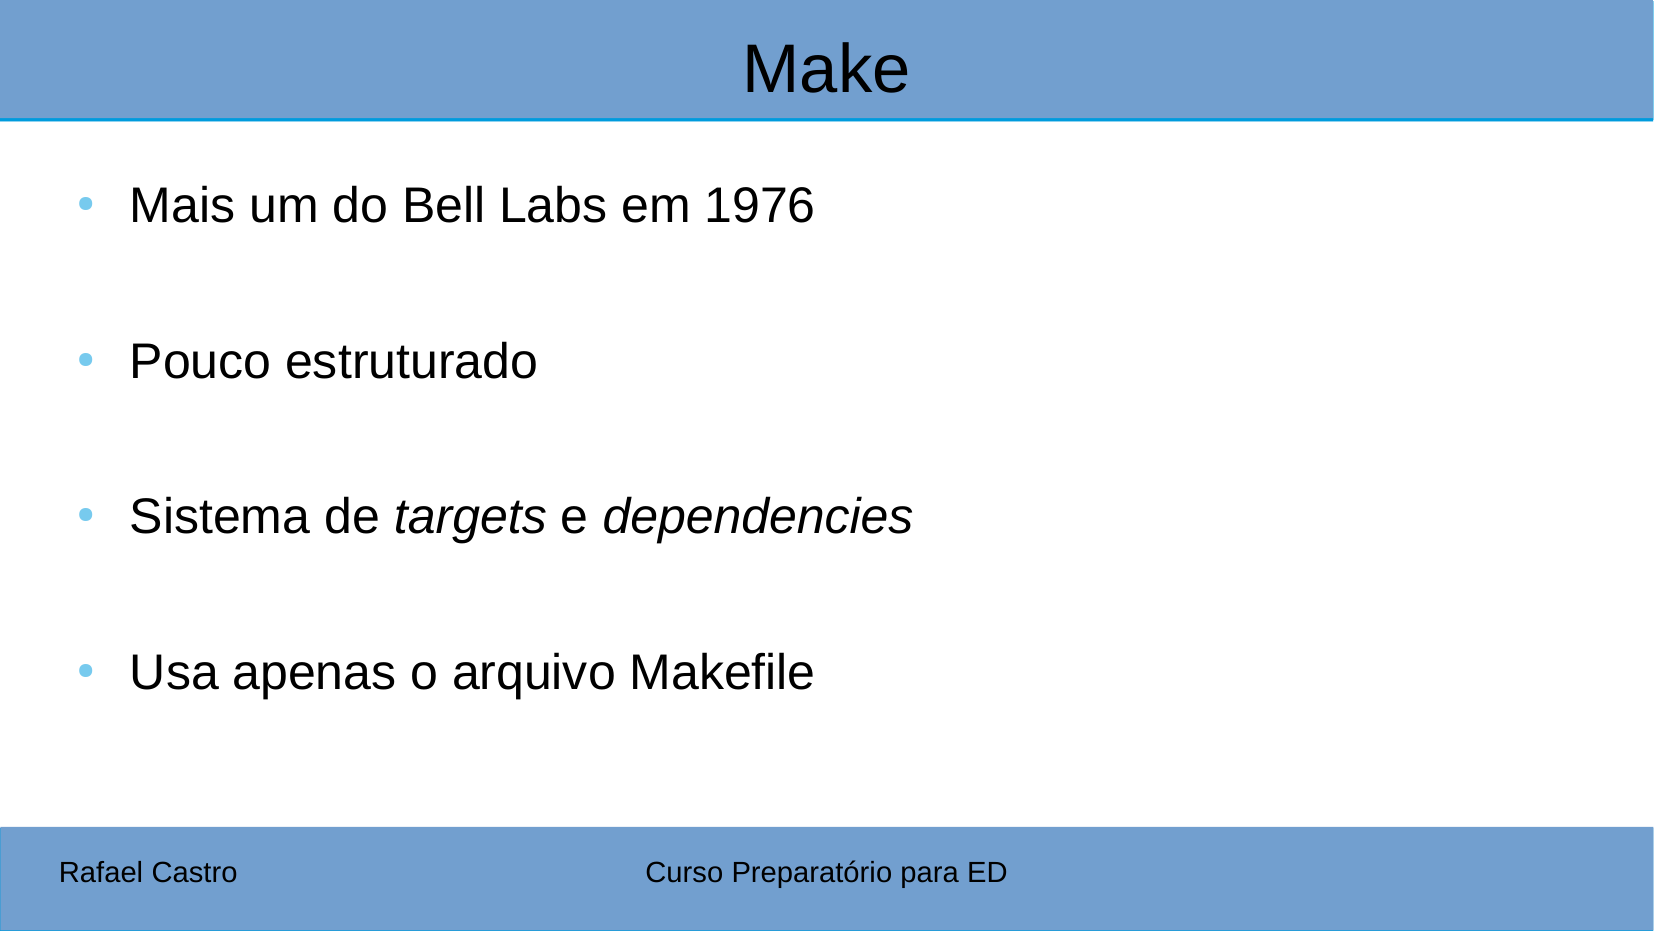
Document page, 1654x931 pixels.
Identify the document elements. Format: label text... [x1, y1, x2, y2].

title Make [59, 29, 1595, 108]
list Mais um do Bell Labs em 1976 Pouco estruturado Sistema de targets e dependencies Usa apenas o arquivo Makefile [59, 177, 1595, 768]
